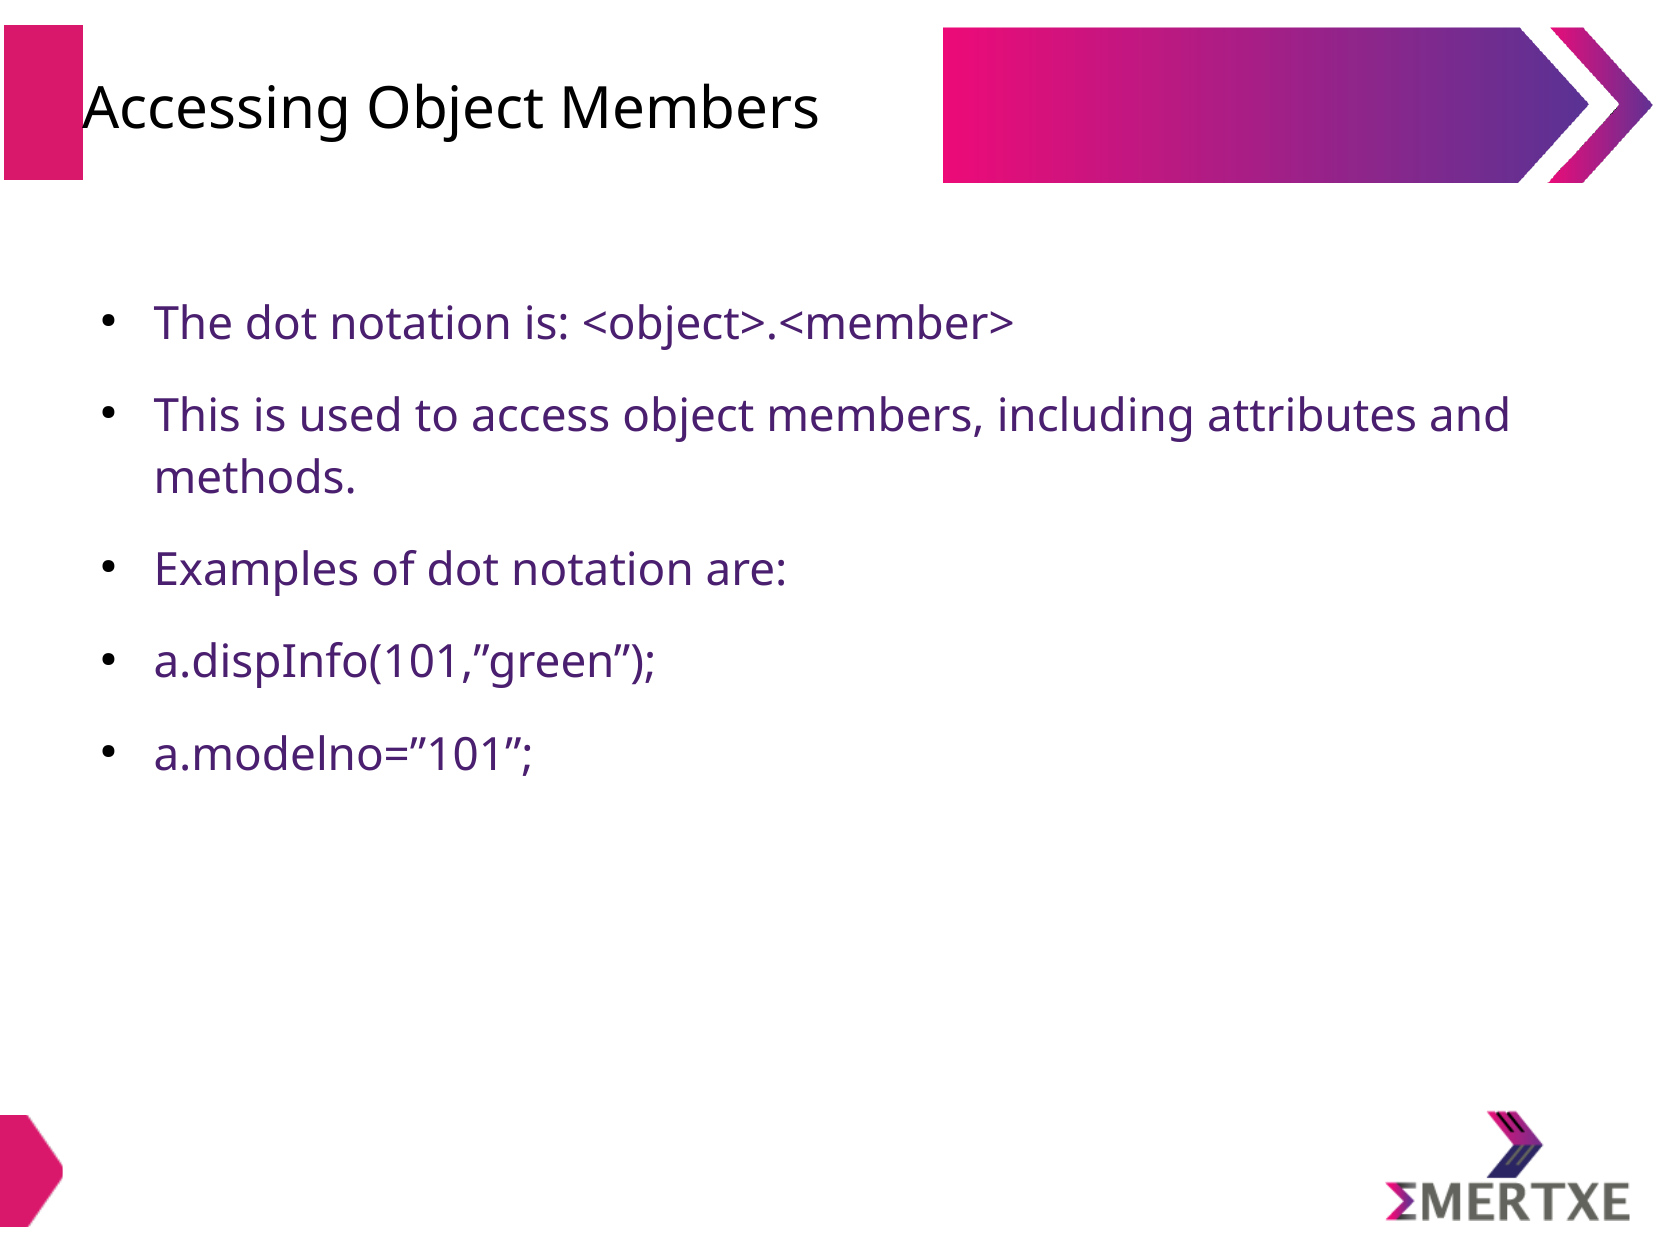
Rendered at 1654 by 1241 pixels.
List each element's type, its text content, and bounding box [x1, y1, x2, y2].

picture [1571, 27, 1653, 183]
list The dot notation is: <object>.<member> This is used to access object members, including attributes and methods. Examples of dot notation are: a.dispInfo(101,”green”); a.modelno=”101”; [82, 290, 1571, 1010]
picture [1385, 1107, 1631, 1221]
title Accessing Object Members [82, 2, 1571, 210]
